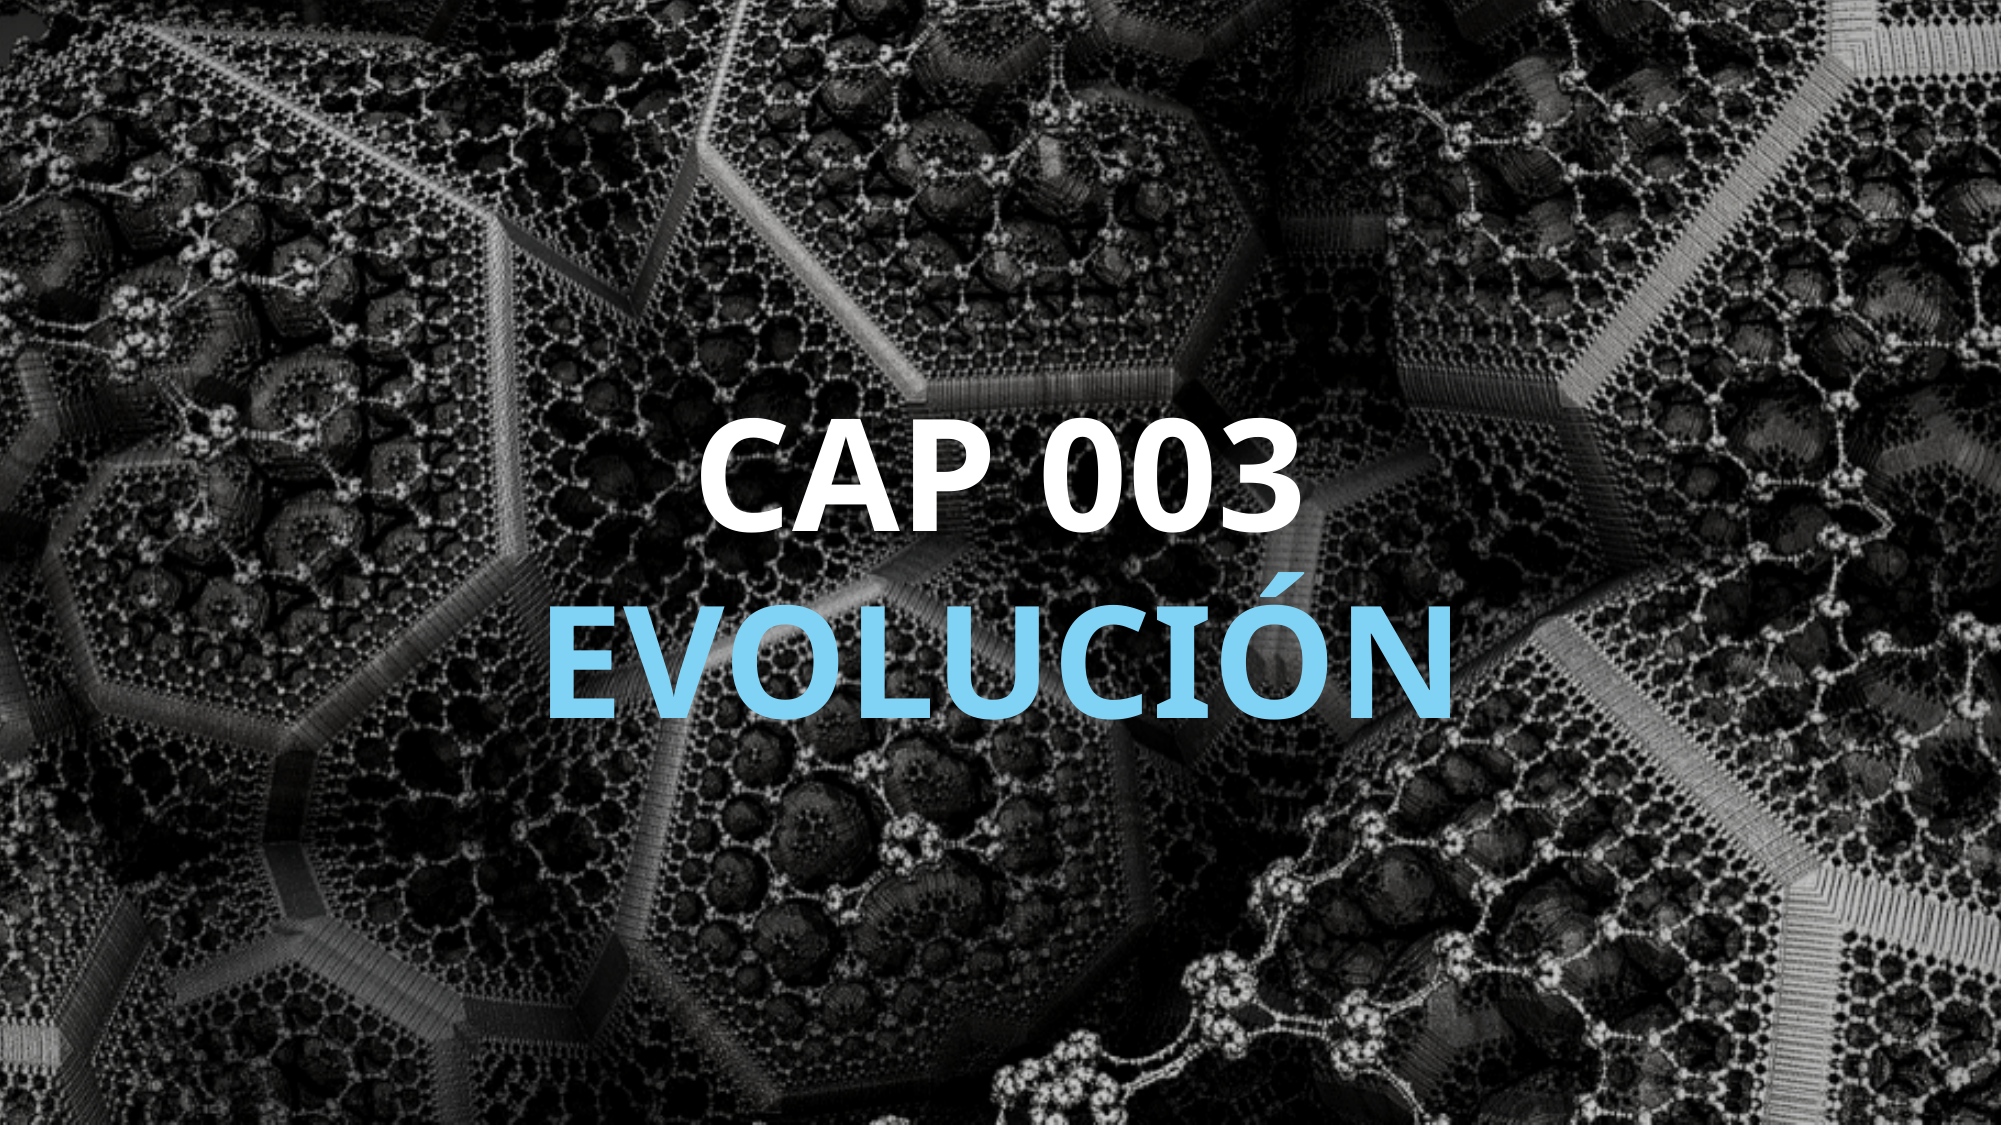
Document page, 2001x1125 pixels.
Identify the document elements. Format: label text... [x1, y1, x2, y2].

text_box CAP 003 EVOLUCIÓN [521, 367, 1480, 758]
picture [0, 0, 2001, 1125]
